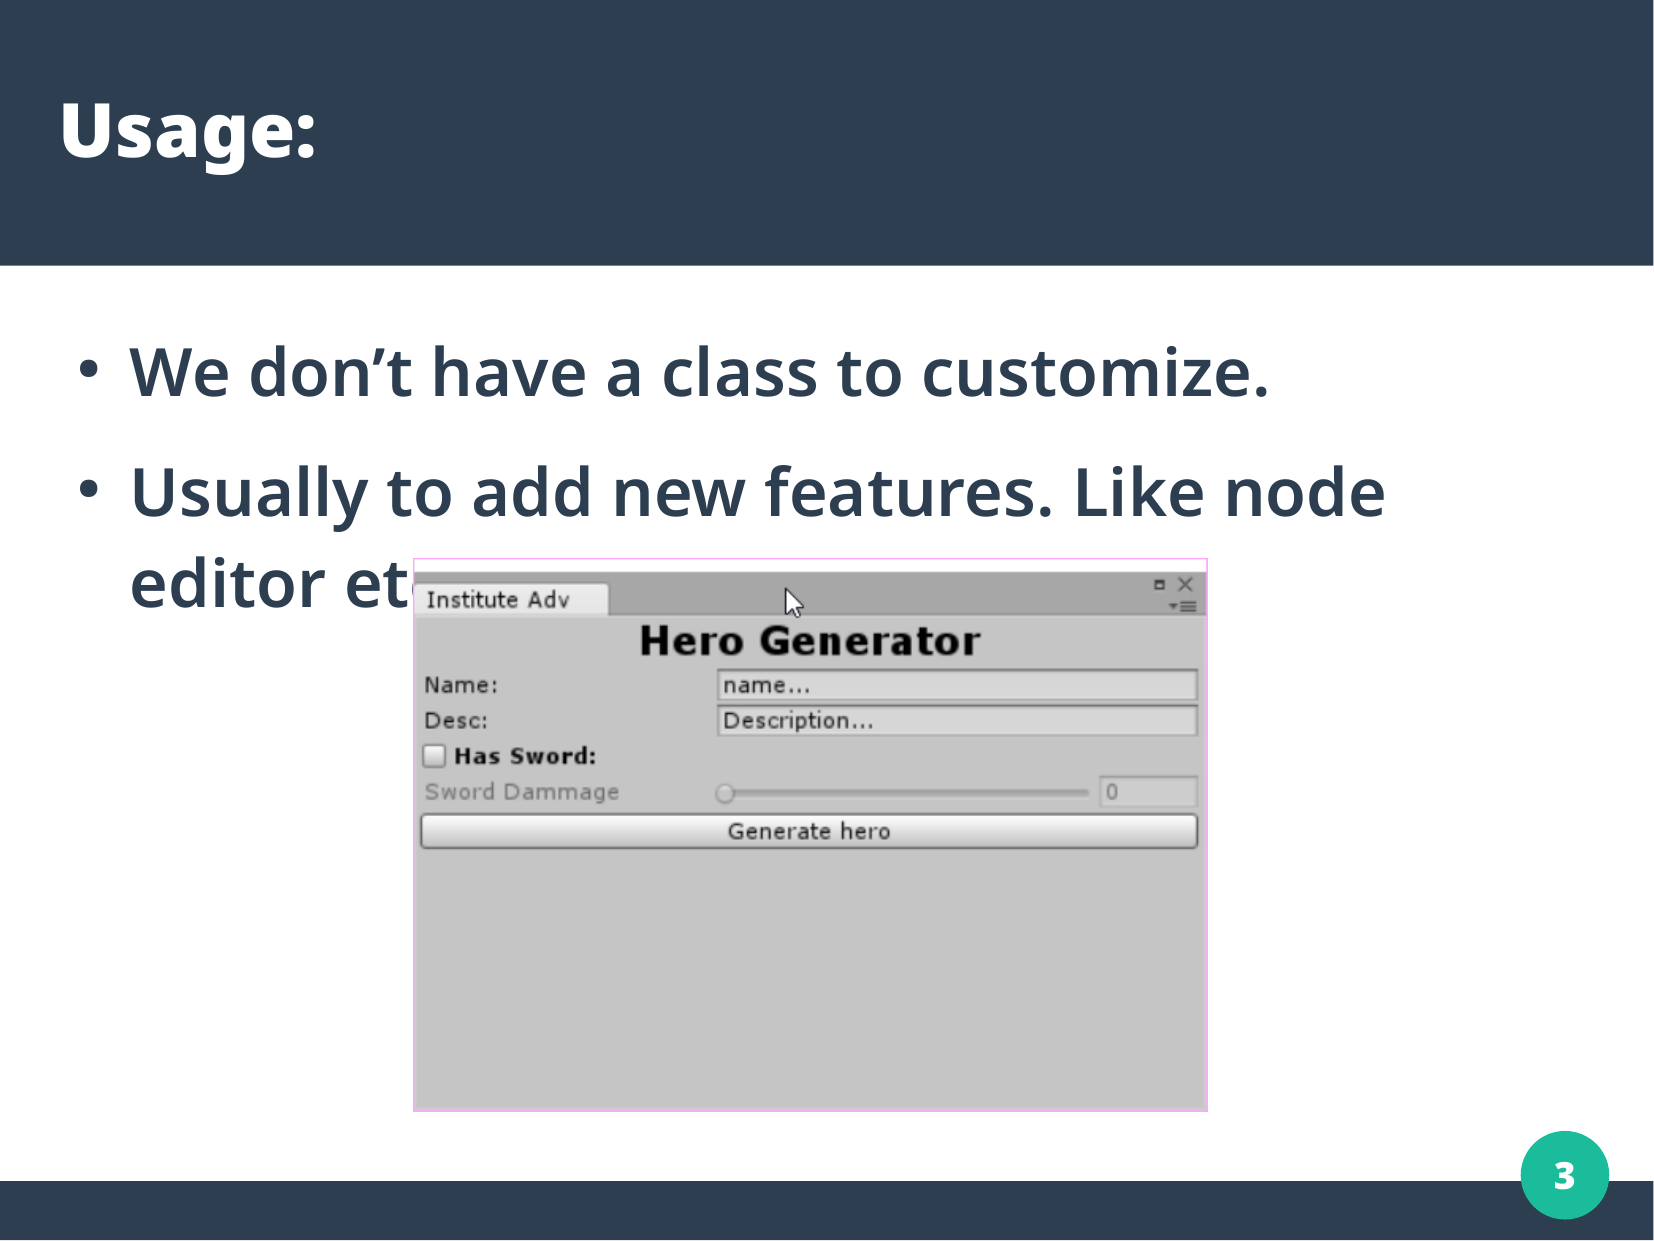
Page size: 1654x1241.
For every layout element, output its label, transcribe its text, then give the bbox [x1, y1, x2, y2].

picture [413, 558, 1208, 1112]
title Usage: [59, 49, 1595, 207]
list We don’t have a class to customize. Usually to add new features. Like node editor etc.. [59, 324, 1595, 1152]
